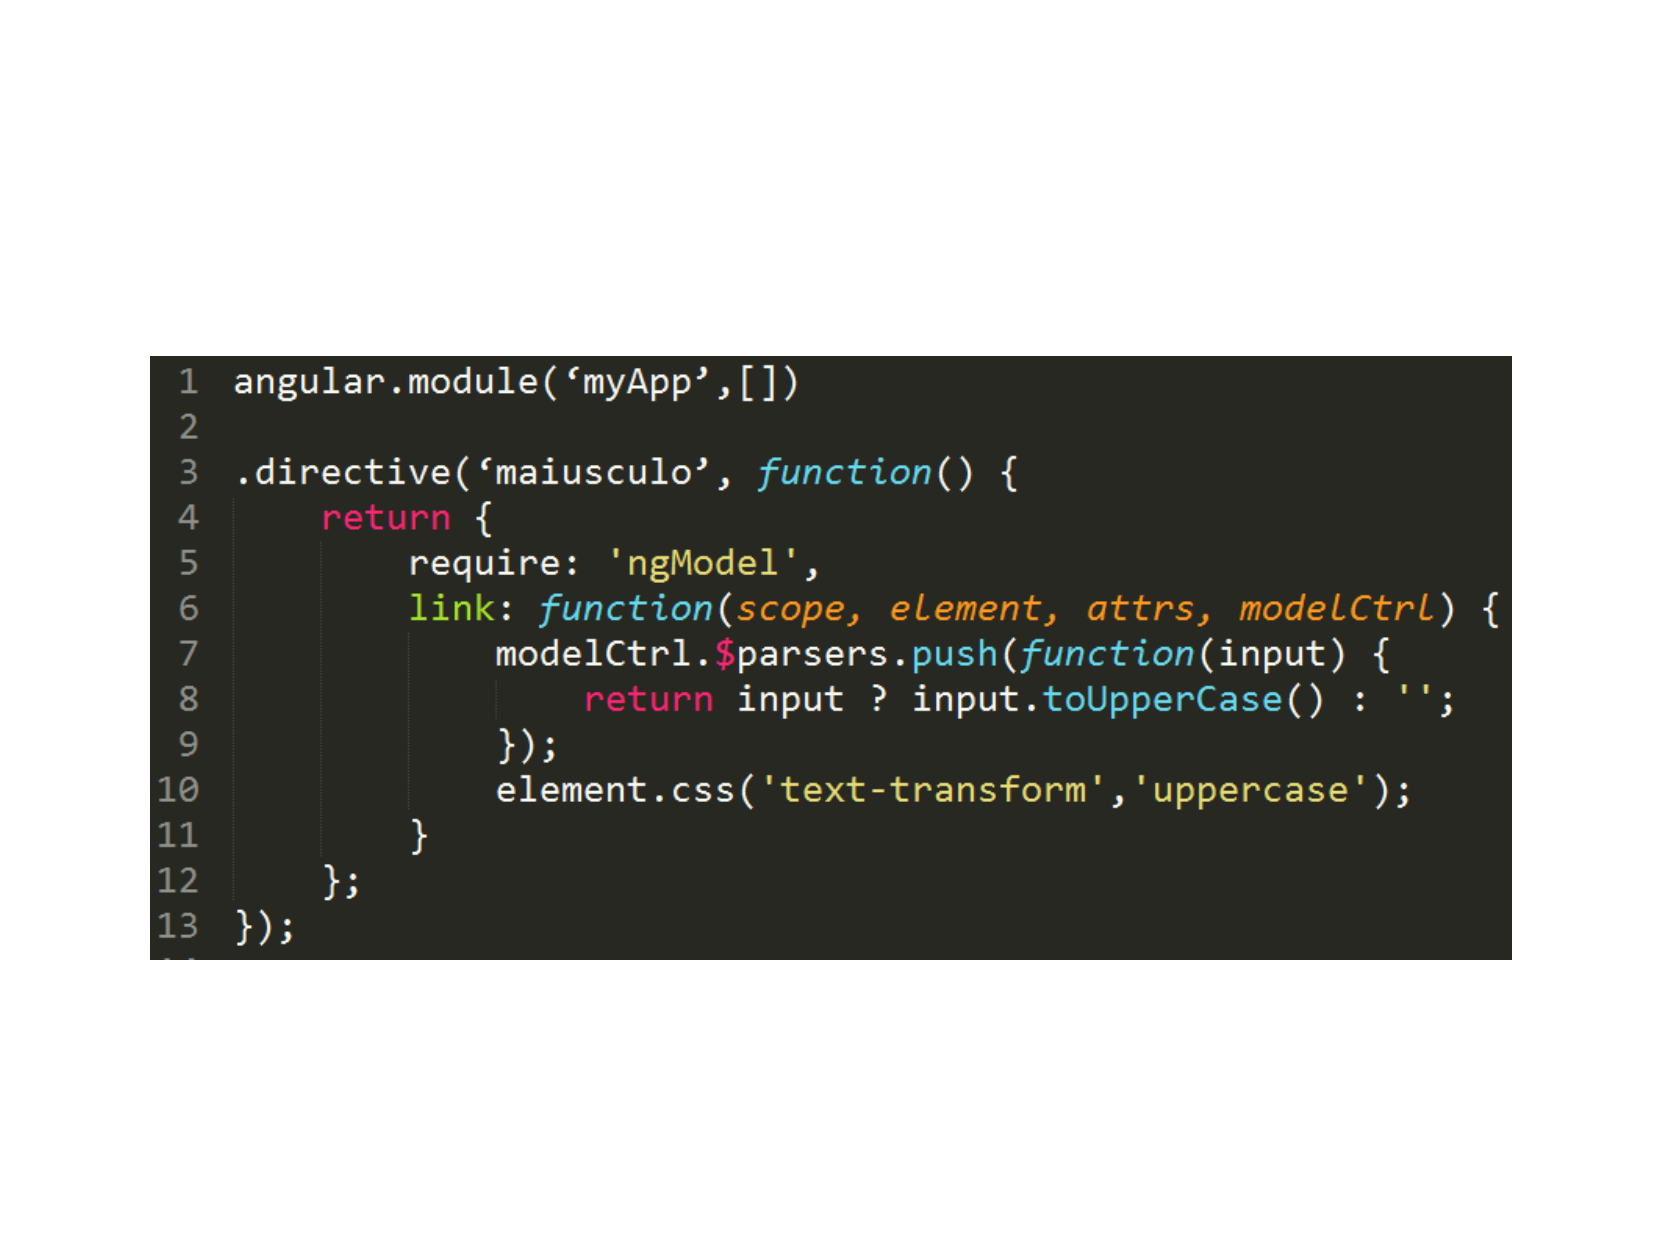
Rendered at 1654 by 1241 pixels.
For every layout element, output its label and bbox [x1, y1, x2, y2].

picture [150, 356, 1512, 961]
